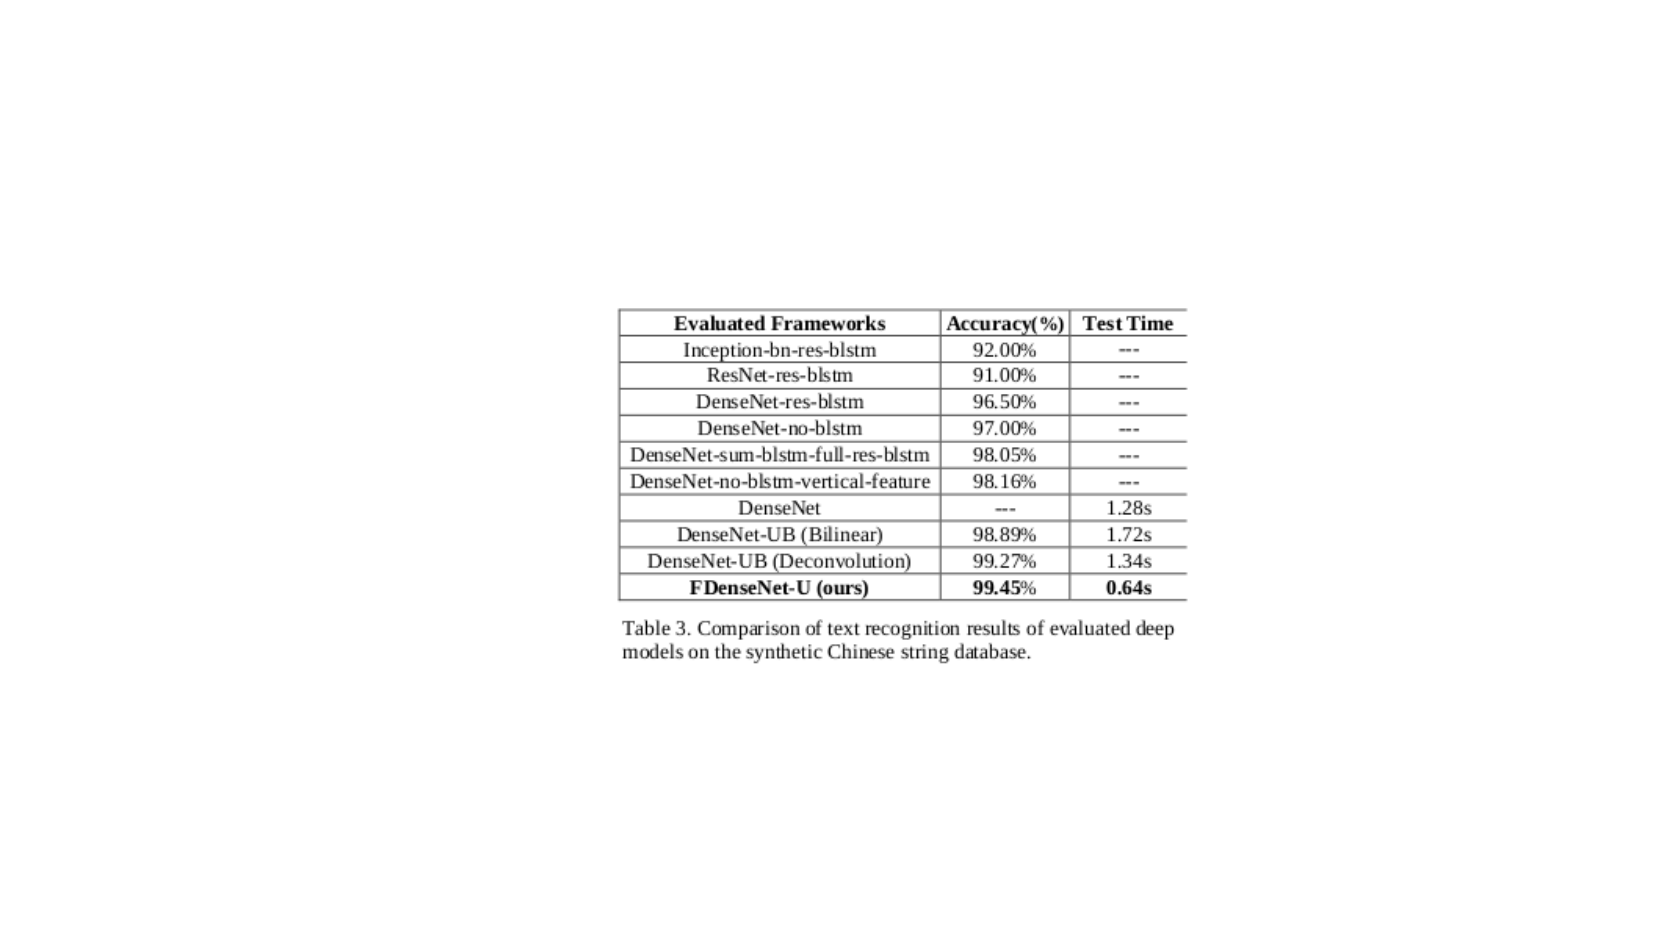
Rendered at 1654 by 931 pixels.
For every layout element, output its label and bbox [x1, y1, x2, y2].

picture [599, 282, 1216, 691]
